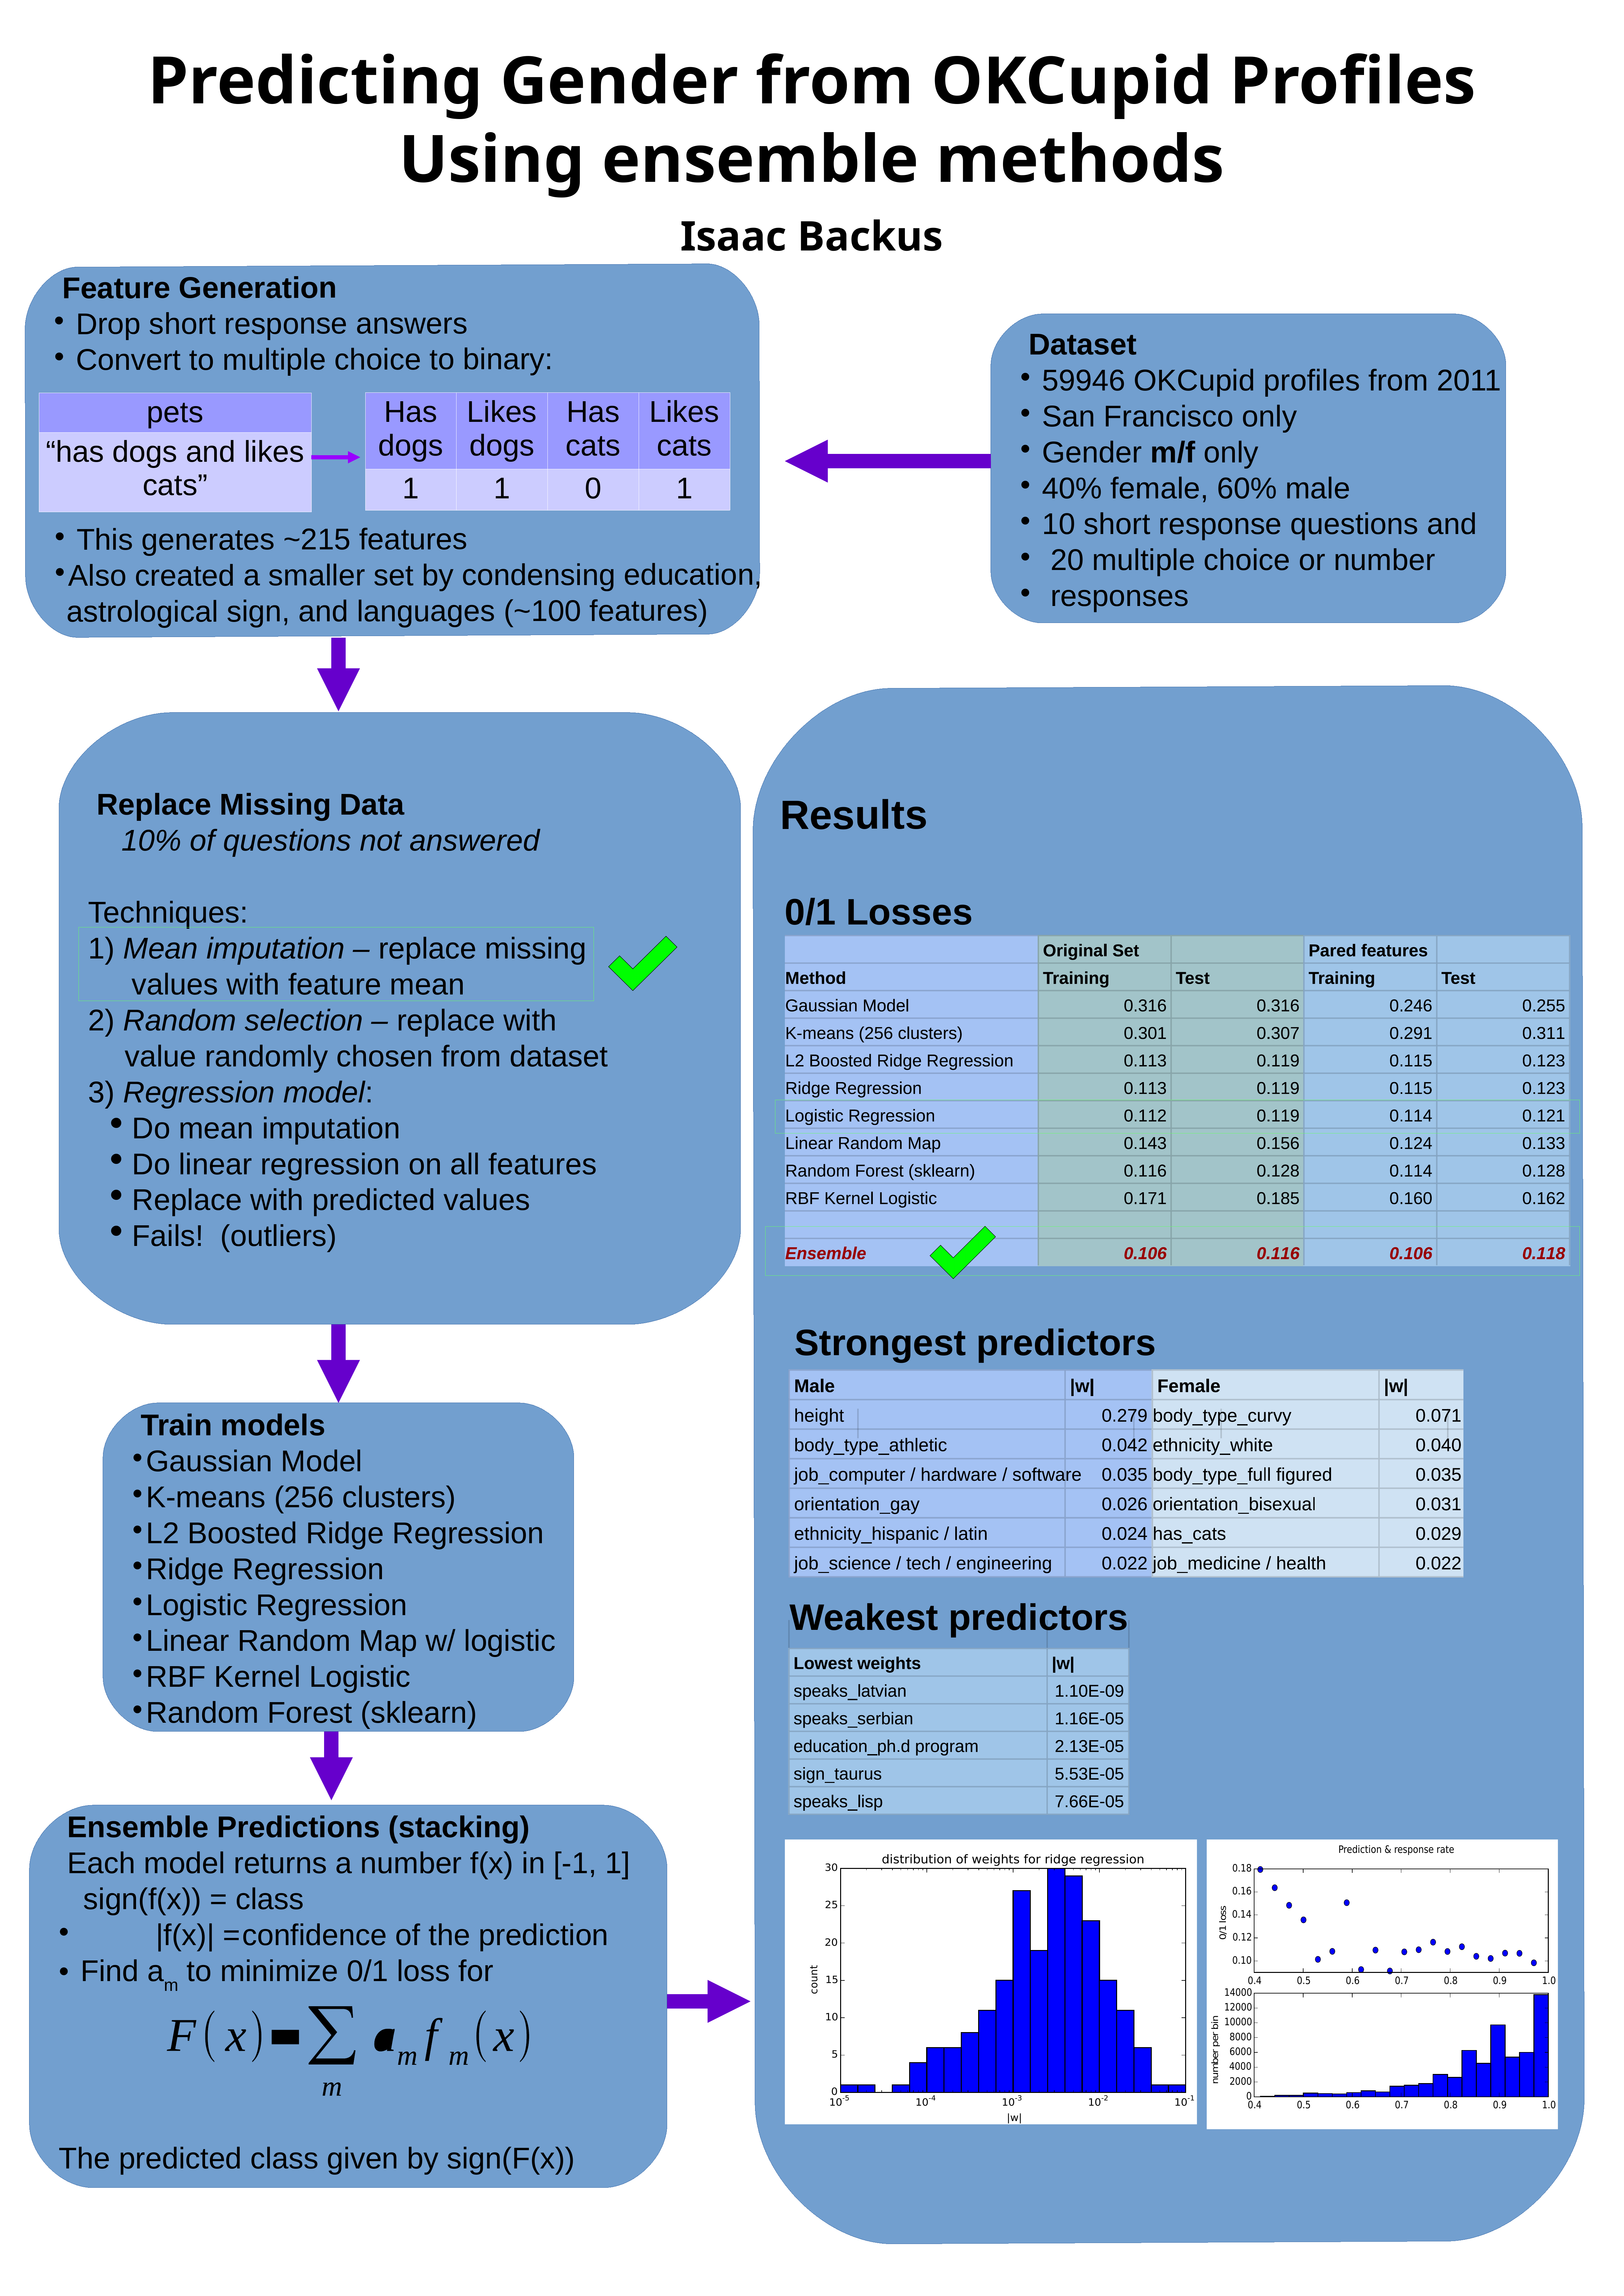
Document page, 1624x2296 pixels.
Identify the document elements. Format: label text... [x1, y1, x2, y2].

text_box Train models Gaussian Model K-means (256 clusters) L2 Boosted Ridge Regression Ridge Regression Logistic Regression Linear Random Map w/ logistic RBF Kernel Logistic Random Forest (sklearn) [103, 1403, 574, 1732]
table_header Likes cats [639, 393, 730, 469]
text_box Weakest predictors [785, 1594, 1217, 1644]
text_box Strongest predictors [790, 1320, 1222, 1370]
text_box [271, 2030, 299, 2045]
text_box [765, 935, 1580, 1276]
text_box [205, 2010, 215, 2062]
table_header Likes dogs [457, 393, 547, 469]
text_box Replace Missing Data 10% of questions not answered Techniques: Mean imputation – replace missing values with feature mean Random selection – replace with value randomly chosen from dataset Regression model: Do mean imputation Do linear regression on all features Replace with predicted values Fails! (outliers) [59, 712, 741, 1324]
text_box Dataset 59946 OKCupid profiles from 2011 San Francisco only Gender m/f only 40% female, 60% male 10 short response questions and 20 multiple choice or number responses [991, 314, 1506, 623]
table_cell 1 [639, 469, 730, 510]
chart [785, 1839, 1197, 2124]
table_header Has cats [548, 393, 639, 469]
text_box Predicting Gender from OKCupid Profiles Using ensemble methods Isaac Backus [46, 36, 1578, 264]
text_box Feature Generation Drop short response answers Convert to multiple choice to binary: This generates ~215 features Also created a smaller set by condensing education, astrological sign, and languages (~100 features) [25, 264, 760, 638]
chart [1207, 1839, 1558, 2129]
text_box [788, 1369, 1463, 1578]
text_box [492, 2029, 514, 2051]
text_box [788, 1644, 1130, 1815]
text_box [322, 2082, 341, 2096]
table_cell 1 [457, 469, 547, 510]
text_box [476, 2010, 486, 2062]
text_box Ensemble Predictions (stacking) Each model returns a number f(x) in [-1, 1] sign(f(x)) = class |f(x)| = confidence of the prediction Find am to minimize 0/1 loss for The predicted class given by sign(F(x)) [29, 1805, 667, 2188]
text_box [167, 2020, 197, 2051]
text_box [252, 2010, 262, 2062]
text_box [425, 2018, 443, 2061]
table_header pets [39, 393, 311, 432]
table_cell 1 [366, 469, 456, 510]
text_box [308, 2006, 356, 2064]
text_box [520, 2010, 529, 2062]
text_box [398, 2051, 417, 2065]
text_box [225, 2029, 246, 2051]
text_box [374, 2028, 395, 2052]
text_box 0/1 Losses [780, 889, 1119, 935]
table_cell 0 [548, 469, 639, 510]
table_cell “has dogs and likes cats” [39, 433, 311, 512]
text_box [78, 927, 594, 1001]
picture [930, 1226, 996, 1279]
picture [608, 936, 677, 991]
table_header Has dogs [366, 393, 456, 469]
text_box [449, 2051, 468, 2065]
text_box Results [753, 685, 1584, 2244]
